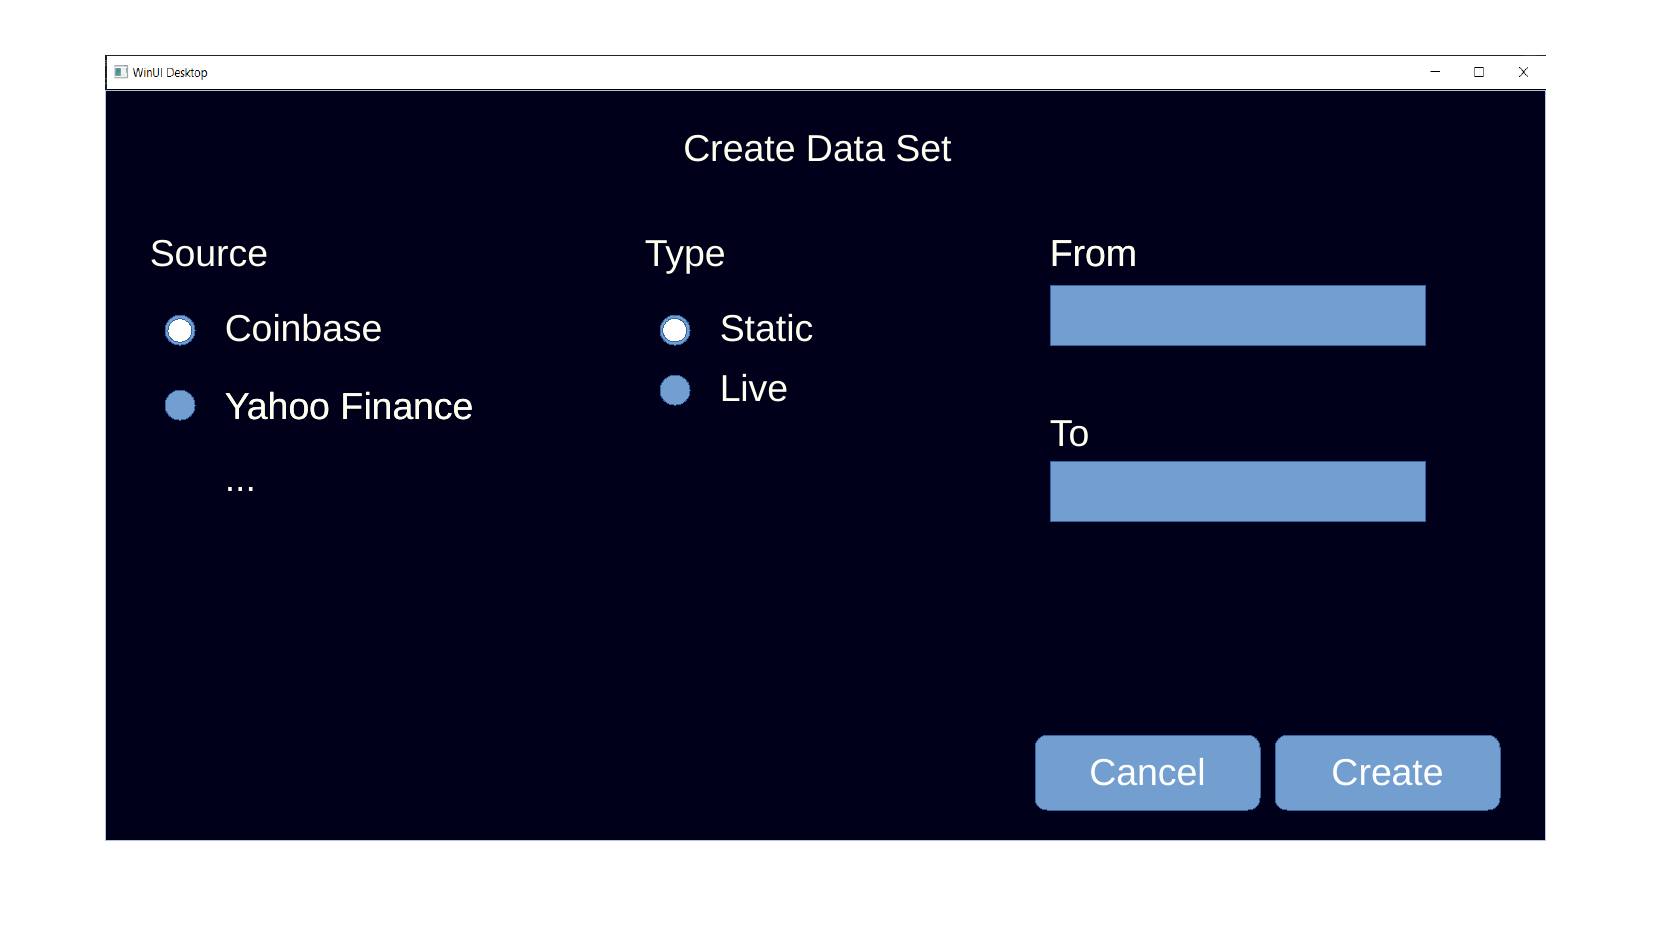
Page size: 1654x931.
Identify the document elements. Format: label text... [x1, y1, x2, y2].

text_box Create Data Set [510, 120, 1126, 177]
text_box Yahoo Finance [210, 378, 706, 436]
text_box Static [705, 300, 1201, 357]
picture [105, 55, 1546, 91]
text_box Live [705, 360, 1201, 417]
text_box Cancel [1035, 735, 1261, 811]
text_box [105, 91, 1546, 841]
text_box ... [210, 450, 706, 507]
text_box Create [1275, 735, 1501, 811]
text_box Coinbase [210, 300, 705, 357]
text_box Source [135, 225, 630, 282]
text_box To [1035, 405, 1531, 462]
text_box Type [630, 225, 1035, 282]
text_box From [1035, 225, 1531, 282]
